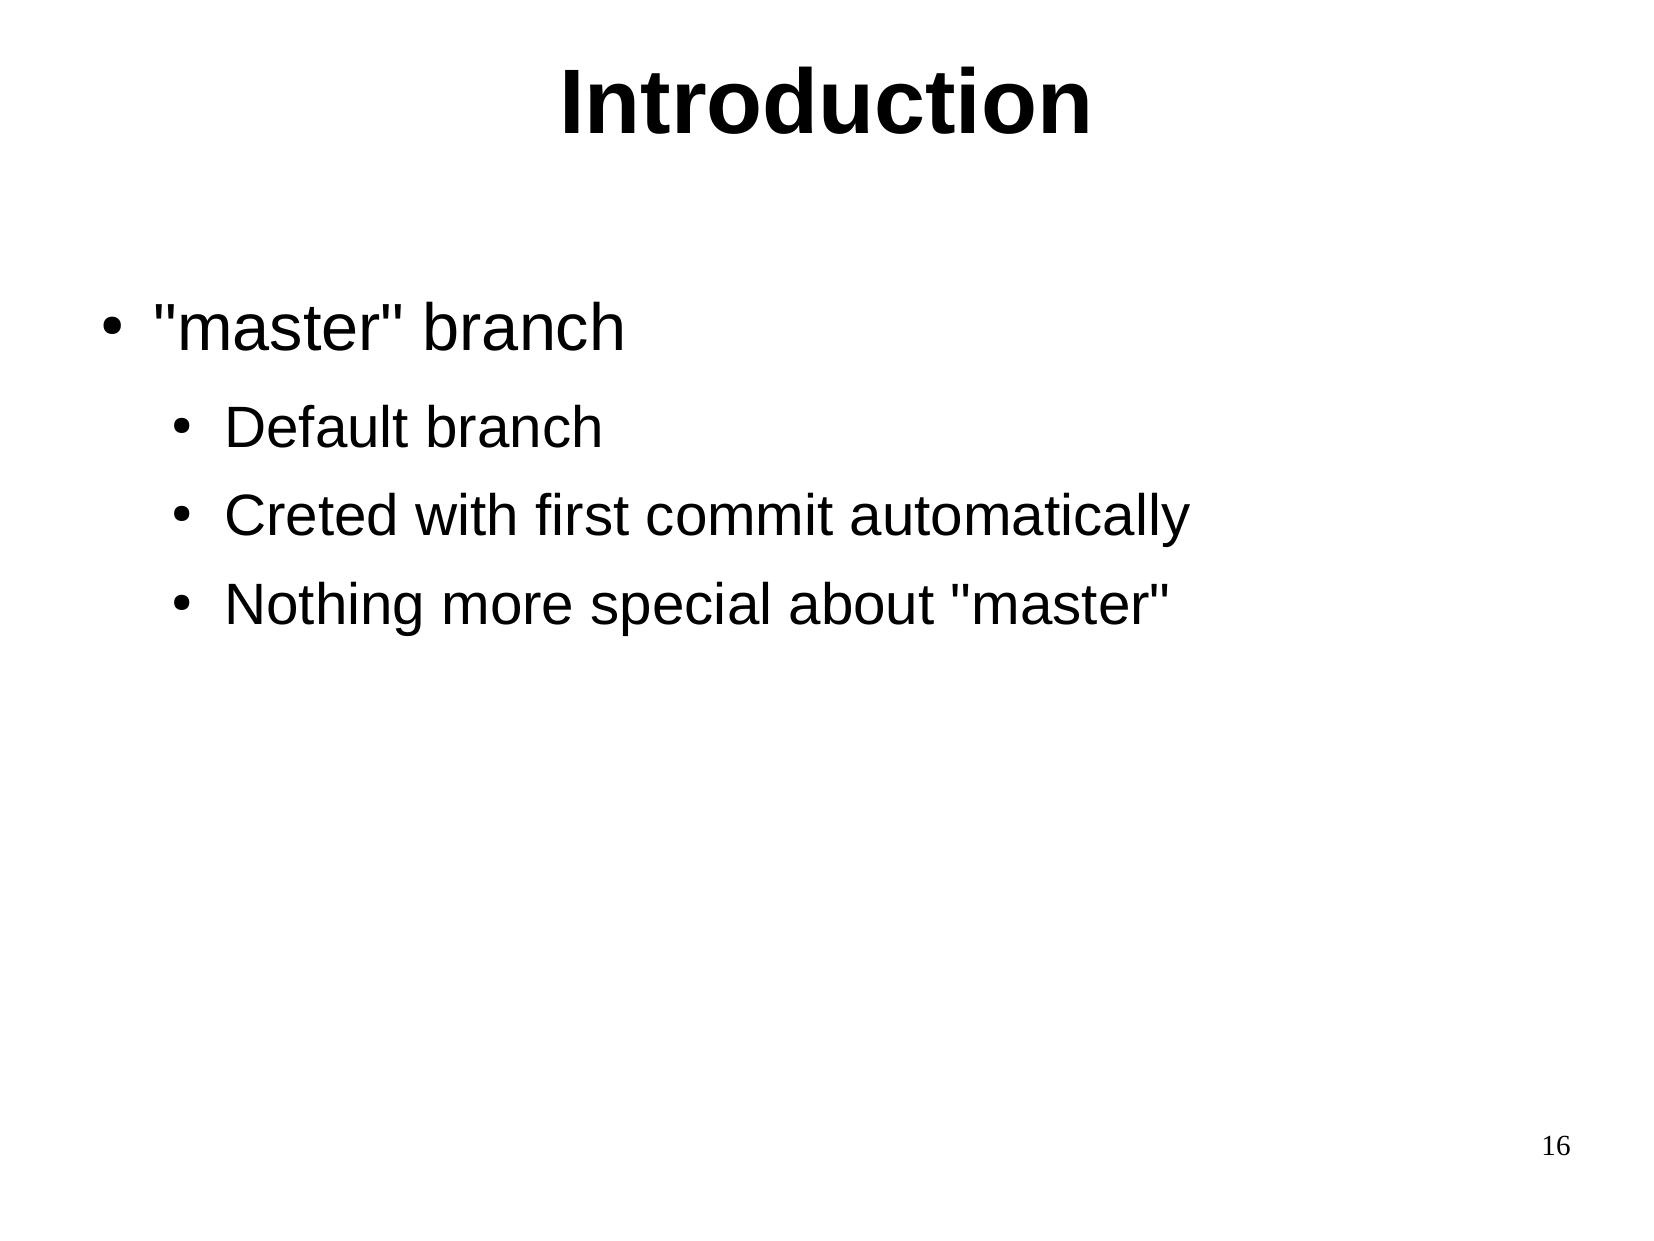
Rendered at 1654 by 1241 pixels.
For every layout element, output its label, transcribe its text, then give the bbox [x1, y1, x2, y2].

title Introduction [82, 49, 1571, 257]
list "master" branch Default branch Creted with first commit automatically Nothing more special about "master" [82, 290, 1571, 1010]
